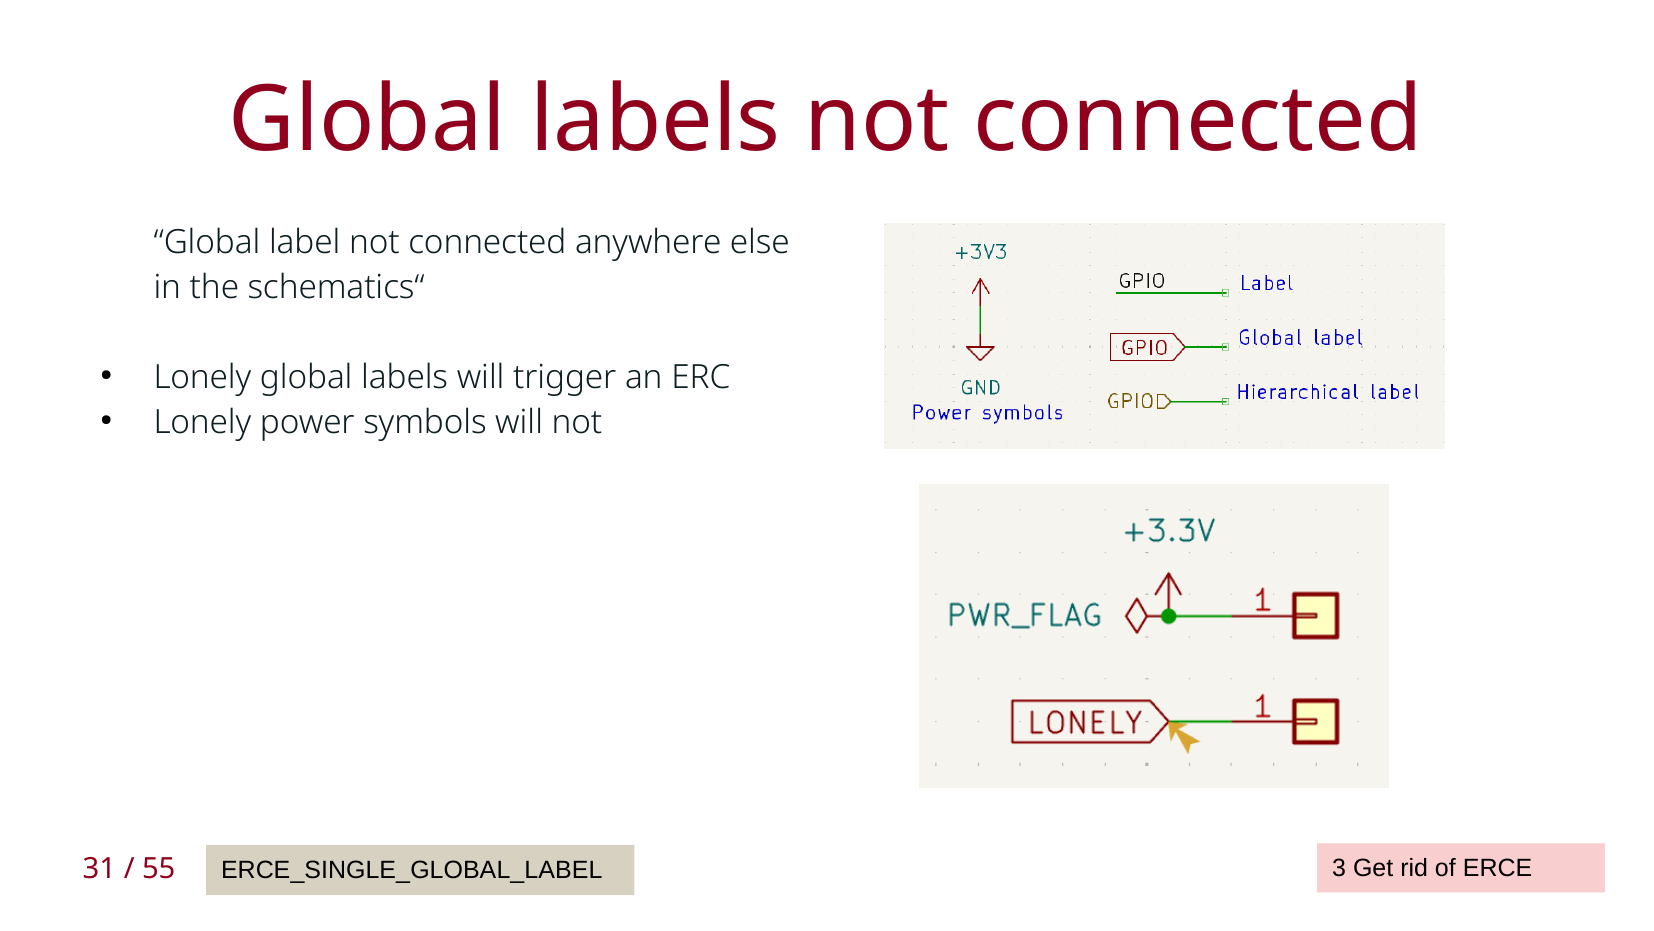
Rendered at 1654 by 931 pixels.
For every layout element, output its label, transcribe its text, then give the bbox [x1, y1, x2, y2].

list “Global label not connected anywhere else in the schematics“ Lonely global labels will trigger an ERC Lonely power symbols will not [82, 217, 808, 534]
text_box ERCE_SINGLE_GLOBAL_LABEL [206, 845, 635, 896]
text_box 3 Get rid of ERCE [1317, 843, 1605, 893]
title Global labels not connected [82, 37, 1571, 193]
picture [884, 223, 1445, 449]
picture [919, 484, 1389, 788]
